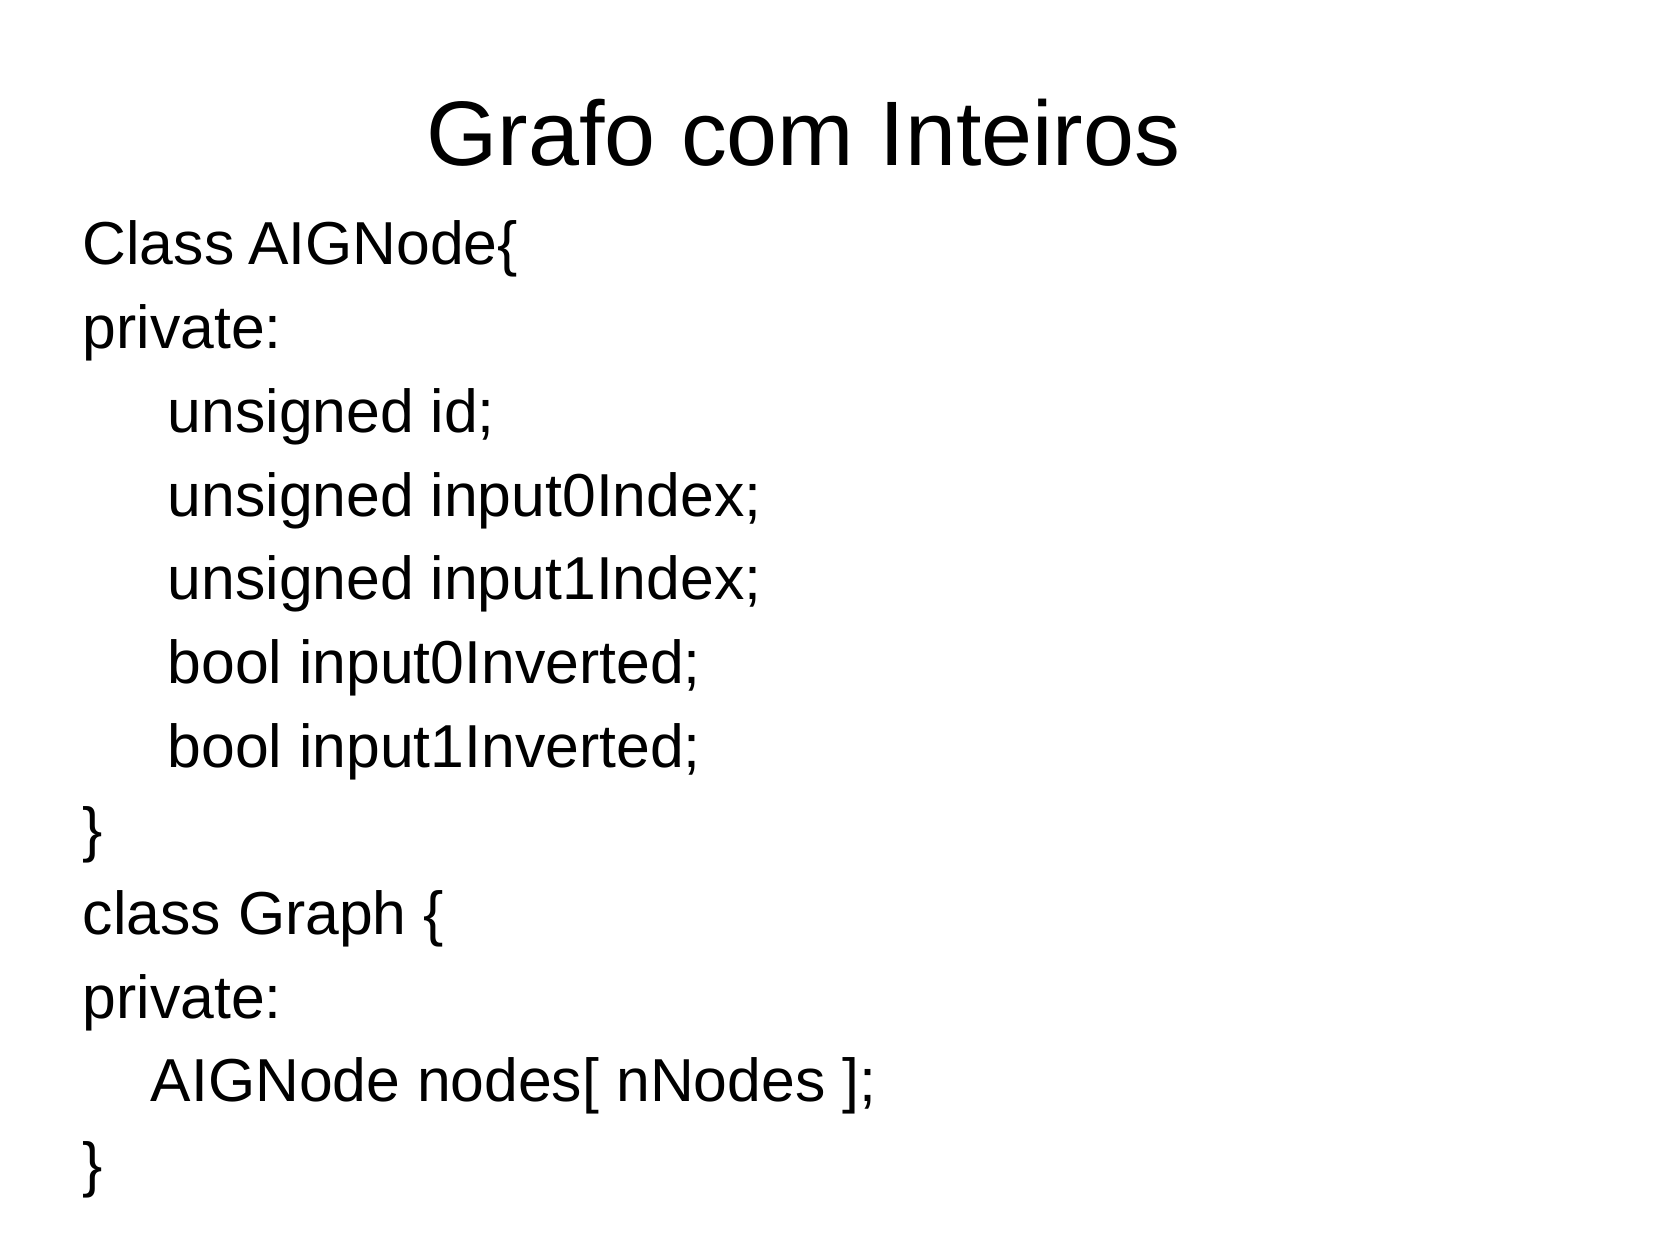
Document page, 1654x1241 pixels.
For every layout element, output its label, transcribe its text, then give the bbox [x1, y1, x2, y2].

title Grafo com Inteiros [60, 30, 1549, 238]
list Class AIGNode{ private: unsigned id; unsigned input0Index; unsigned input1Index; bool input0Inverted; bool input1Inverted; } class Graph { private: AIGNode nodes[ nNodes ]; } [82, 210, 1571, 1201]
